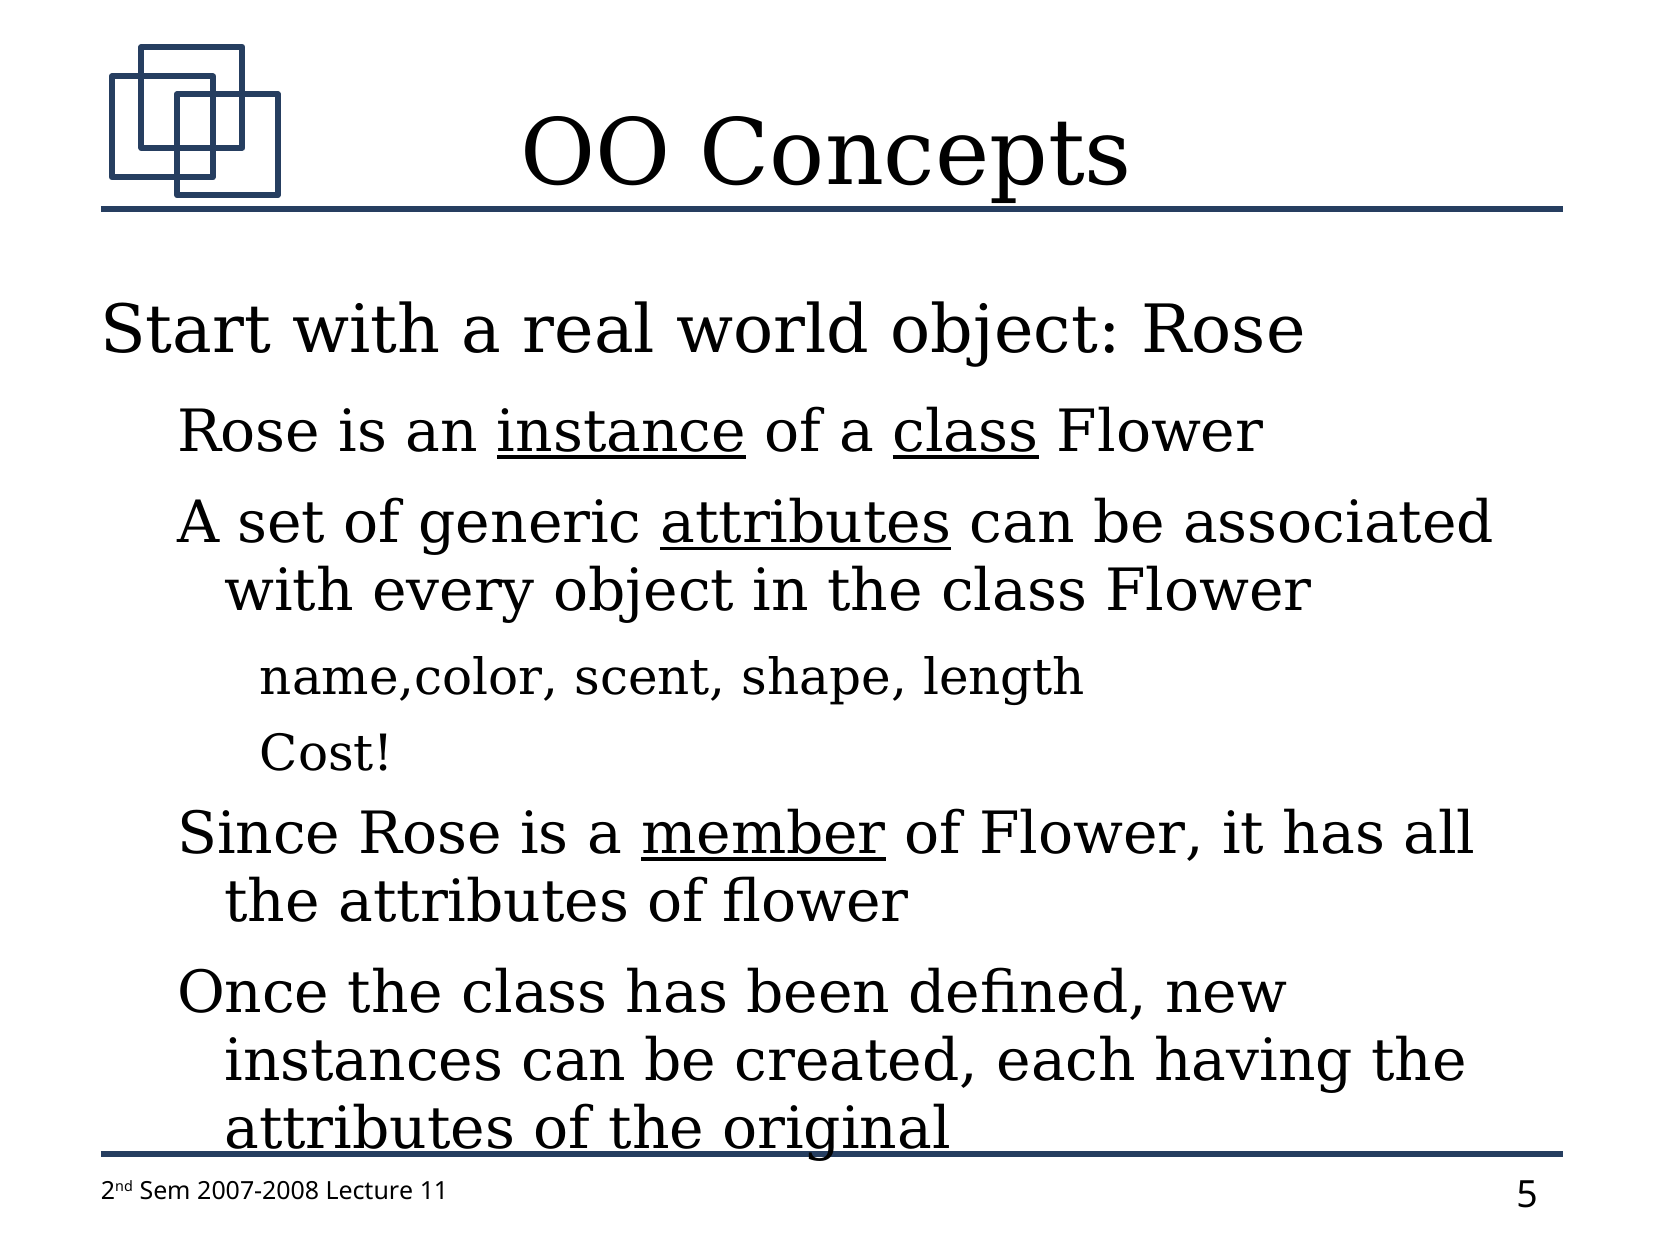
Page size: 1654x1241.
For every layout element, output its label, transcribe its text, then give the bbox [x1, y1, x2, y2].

title OO Concepts [82, 49, 1571, 257]
list Start with a real world object: Rose Rose is an instance of a class Flower A set of generic attributes can be associated with every object in the class Flower name,color, scent, shape, length Cost! Since Rose is a member of Flower, it has all the attributes of flower Once the class has been defined, new instances can be created, each having the attributes of the original [82, 290, 1571, 1163]
